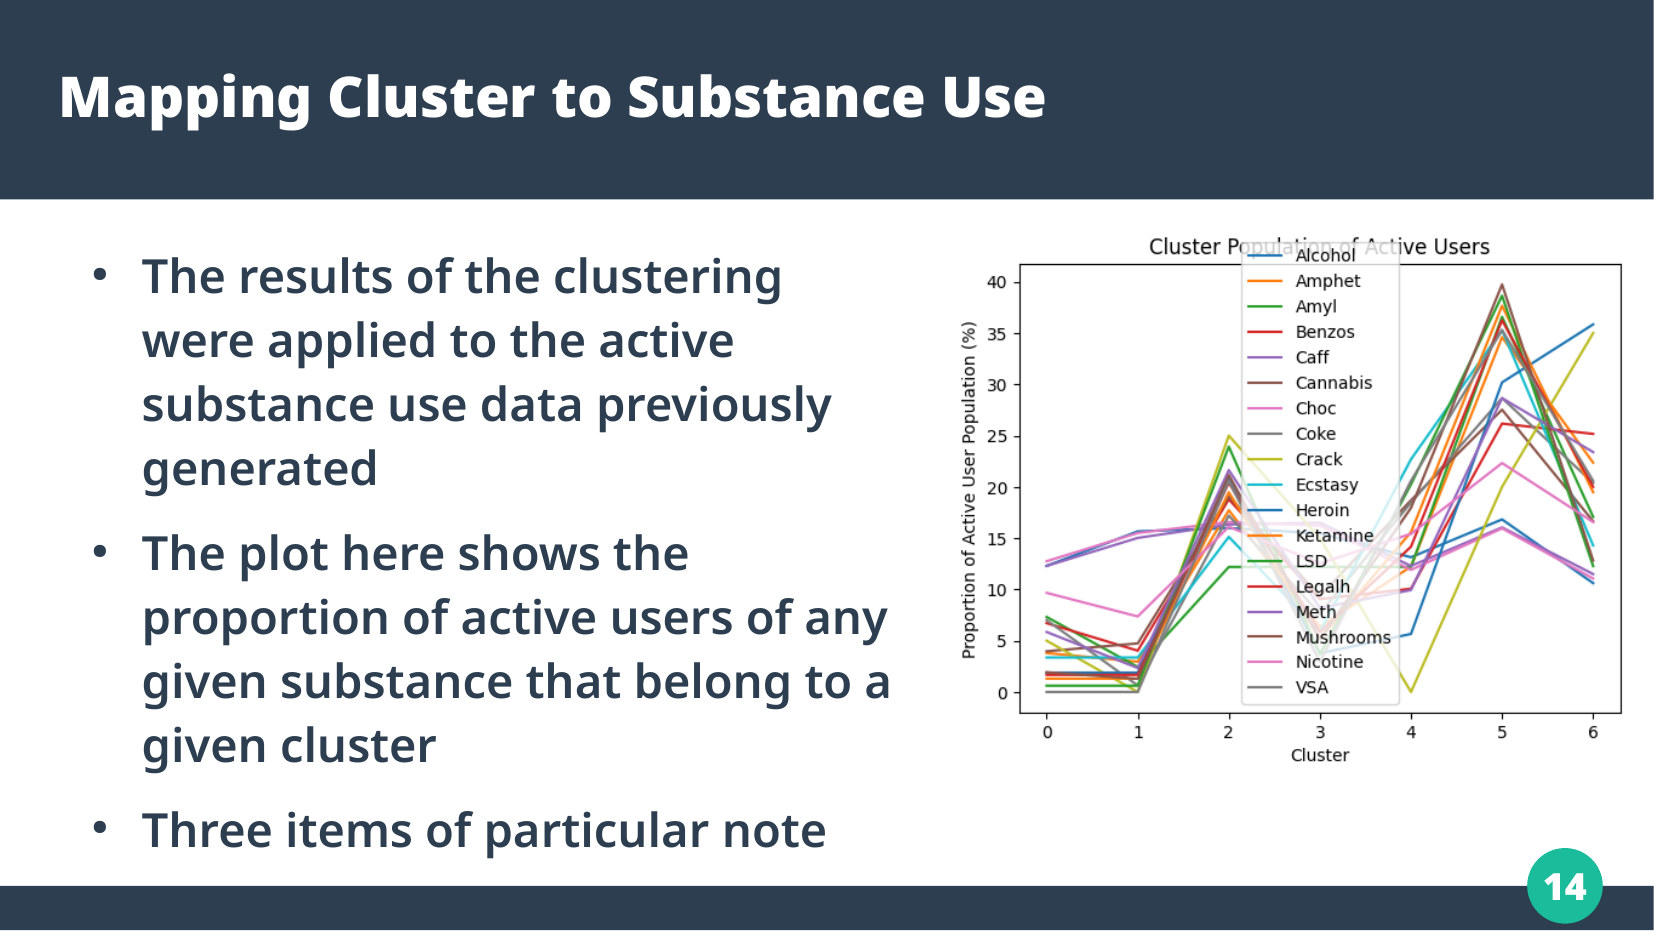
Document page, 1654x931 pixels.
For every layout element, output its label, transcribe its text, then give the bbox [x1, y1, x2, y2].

title Mapping Cluster to Substance Use [59, 37, 1595, 155]
picture [942, 224, 1651, 788]
list The results of the clustering were applied to the active substance use data previously generated The plot here shows the proportion of active users of any given substance that belong to a given cluster Three items of particular note [75, 243, 901, 864]
